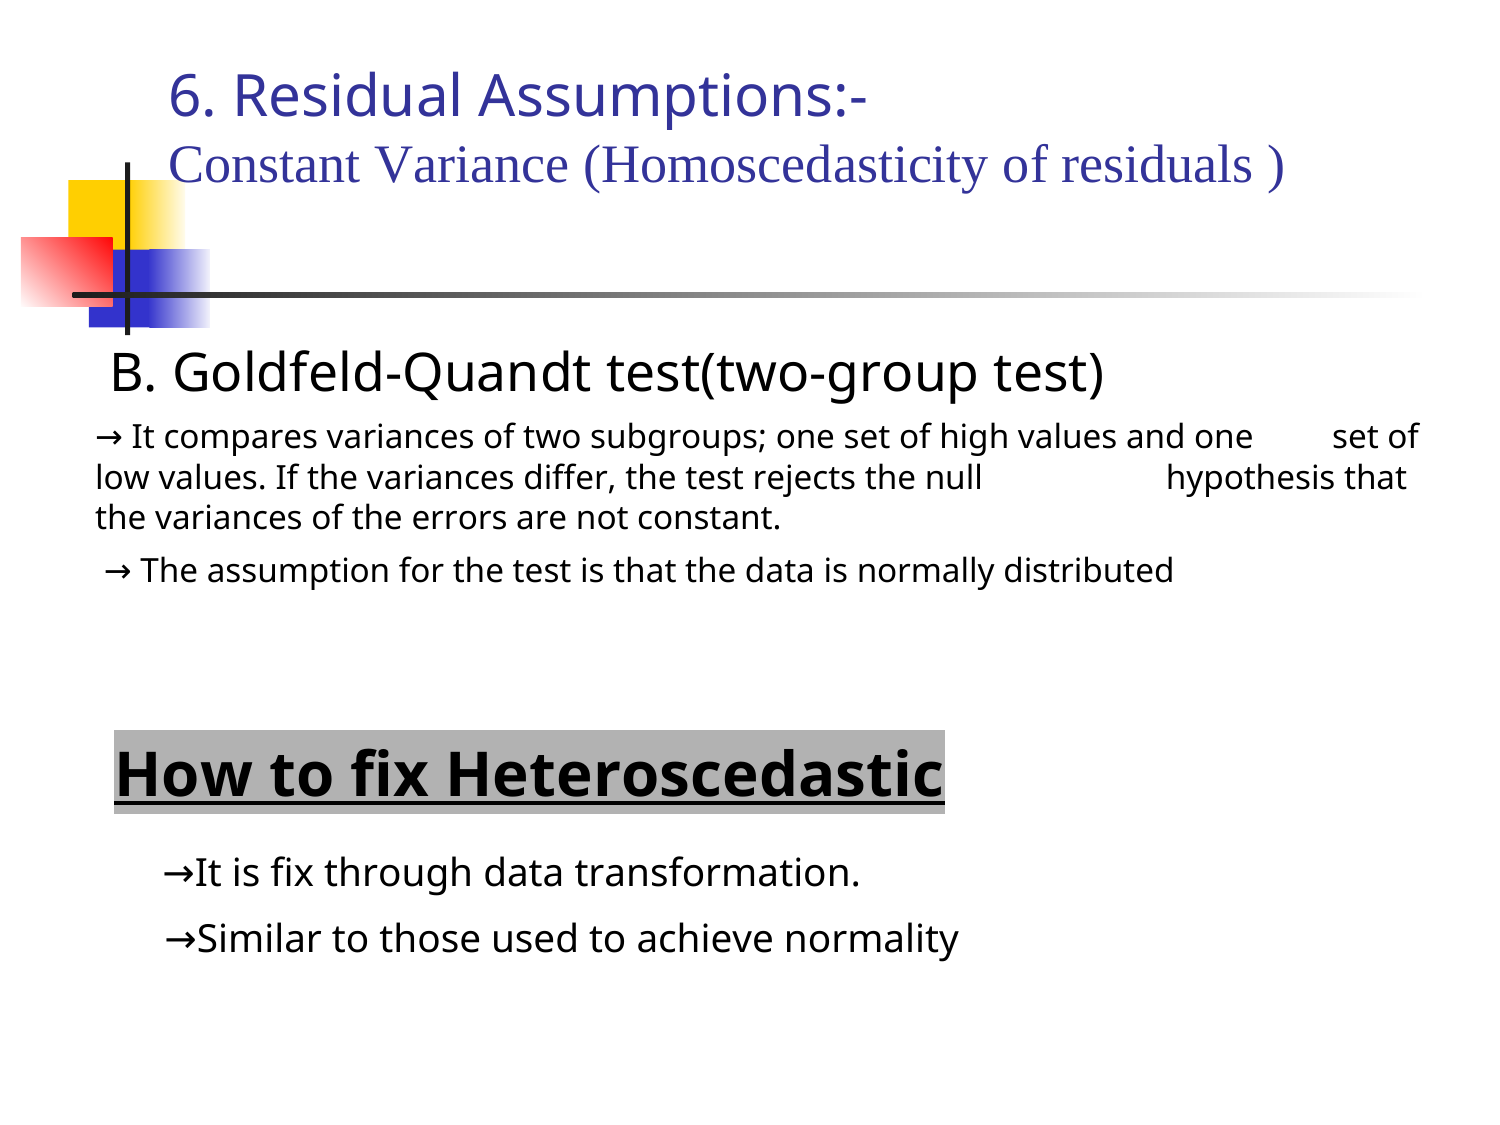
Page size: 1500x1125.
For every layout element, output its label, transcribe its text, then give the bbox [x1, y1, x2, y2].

list B. Goldfeld-Quandt test(two-group test) → It compares variances of two subgroups; one set of high values and one set of low values. If the variances differ, the test rejects the null hypothesis that the variances of the errors are not constant. → The assumption for the test is that the data is normally distributed [35, 330, 1465, 419]
list [17, 419, 1489, 839]
list How to fix Heteroscedastic →It is fix through data transformation. →Similar to those used to achieve normality [47, 726, 1477, 969]
title 6. Residual Assumptions:- Constant Variance (Homoscedasticity of residuals ) [153, 50, 1429, 201]
